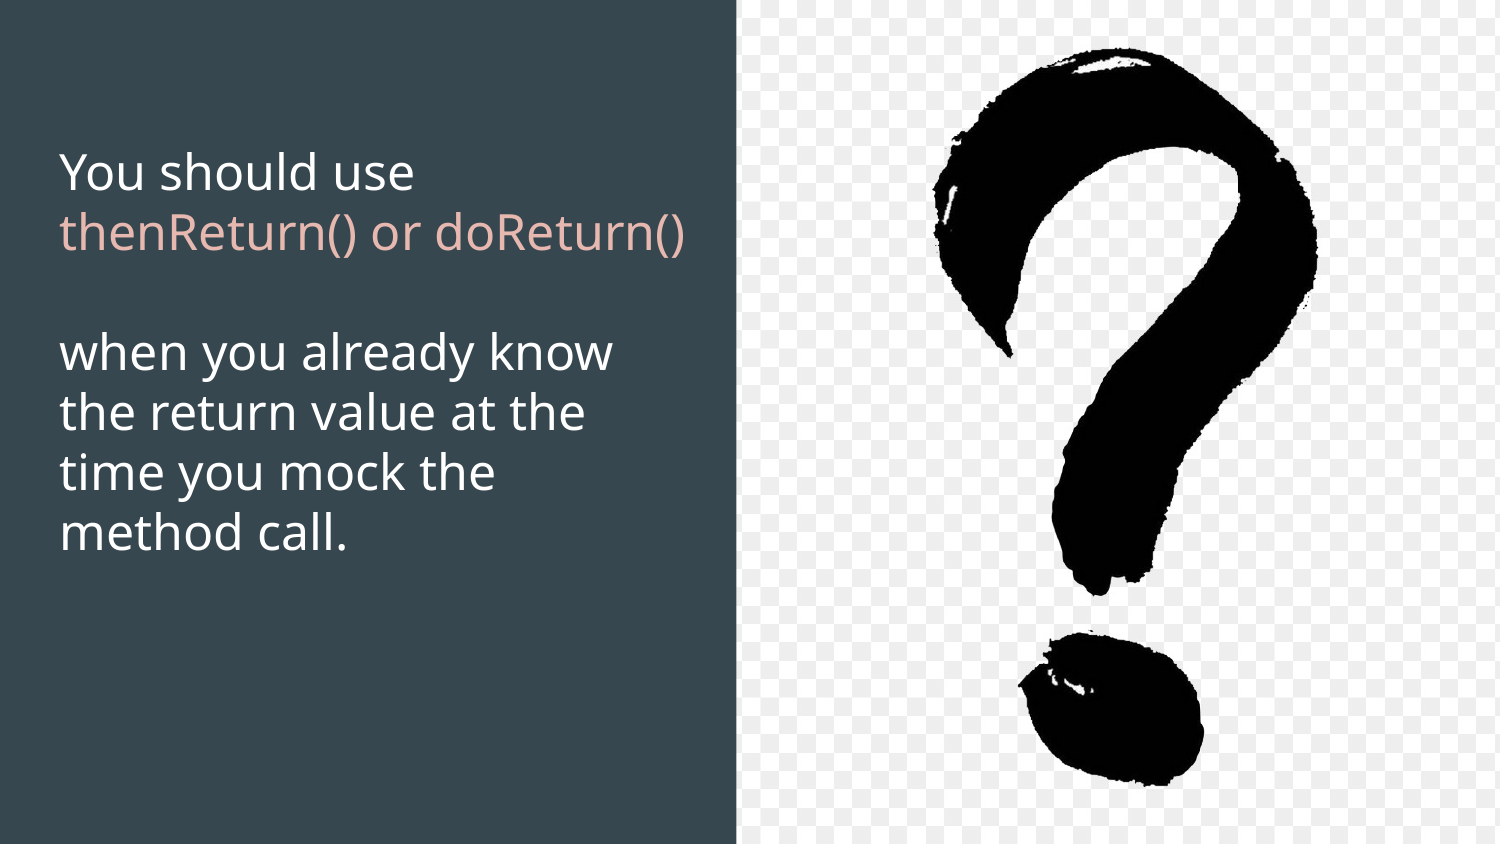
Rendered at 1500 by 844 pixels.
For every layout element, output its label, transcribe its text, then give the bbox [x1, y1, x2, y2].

title You should use thenReturn() or doReturn() when you already know the return value at the time you mock the method call. [44, 151, 709, 550]
picture [736, 0, 1500, 844]
